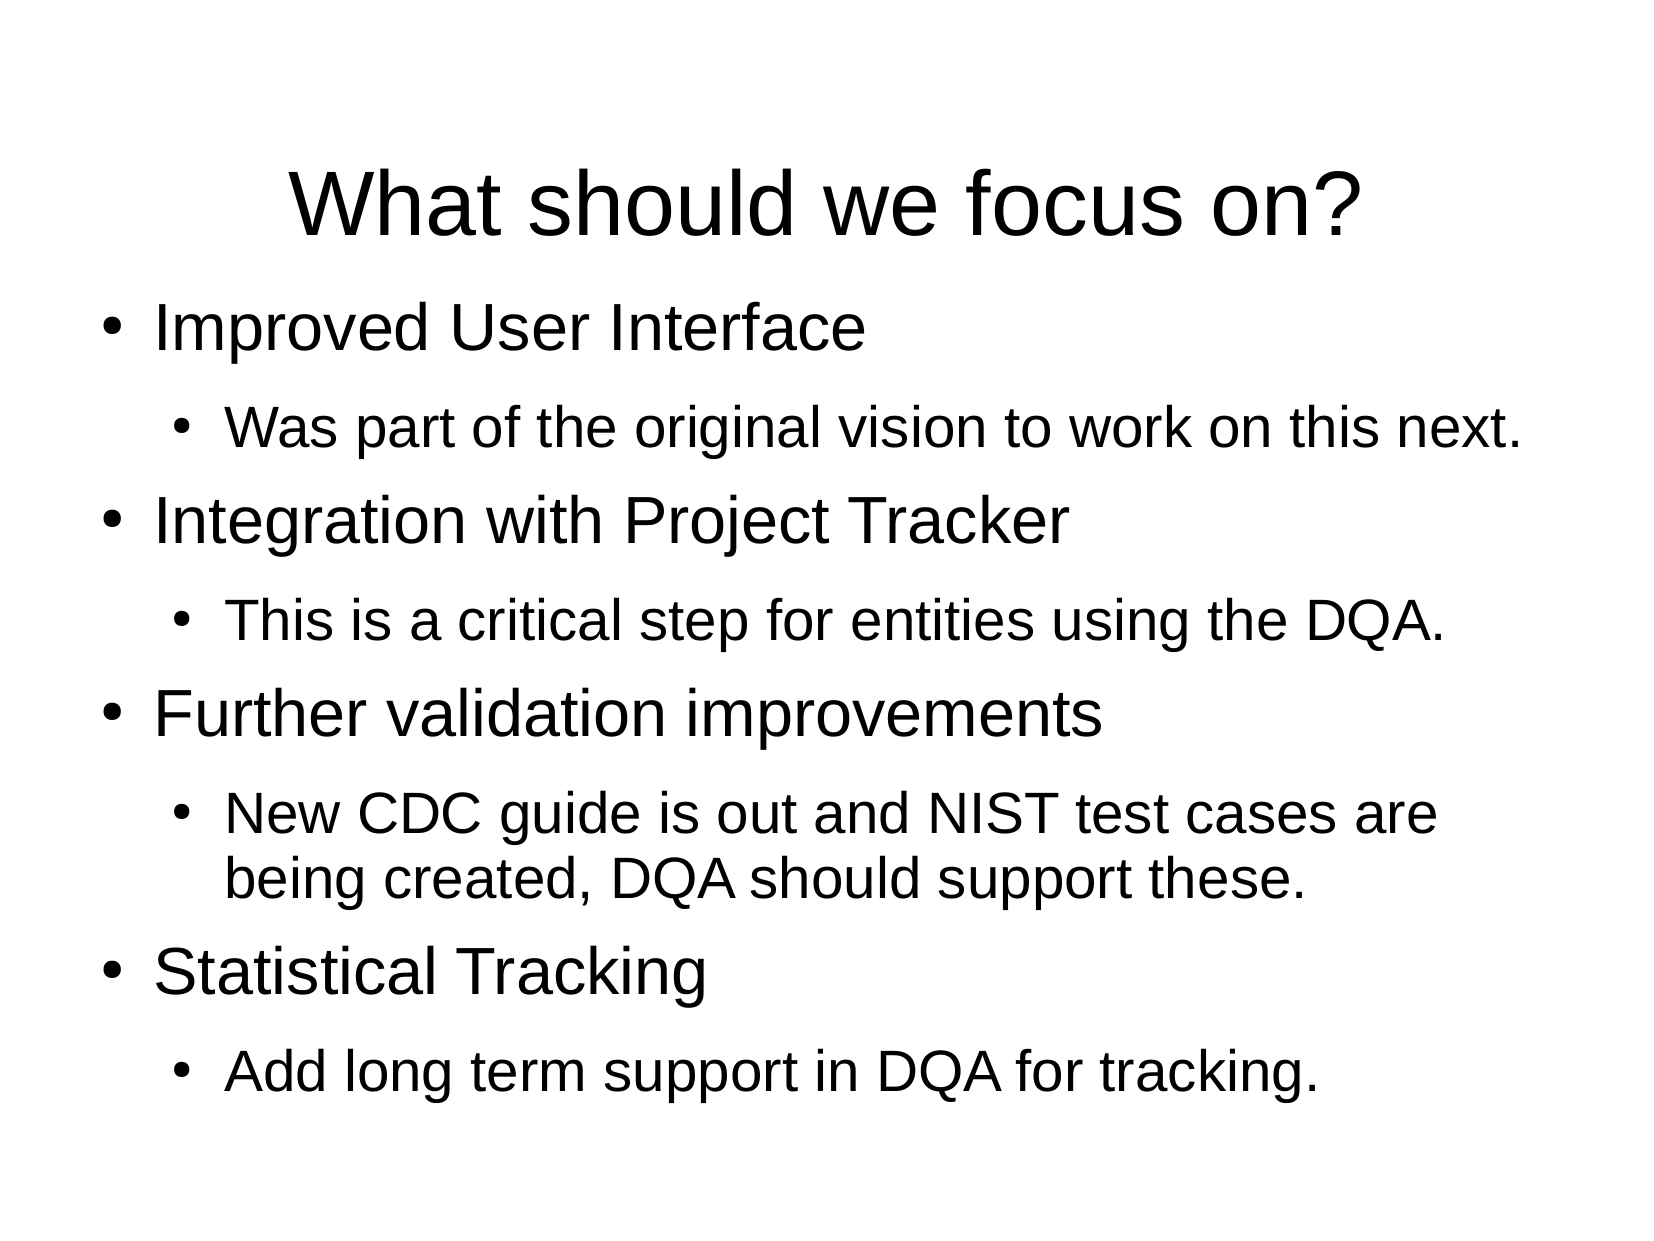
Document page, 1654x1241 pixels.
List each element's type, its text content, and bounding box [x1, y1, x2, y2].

list Improved User Interface Was part of the original vision to work on this next. Integration with Project Tracker This is a critical step for entities using the DQA. Further validation improvements New CDC guide is out and NIST test cases are being created, DQA should support these. Statistical Tracking Add long term support in DQA for tracking. [82, 290, 1571, 1109]
title What should we focus on? [82, 49, 1571, 257]
